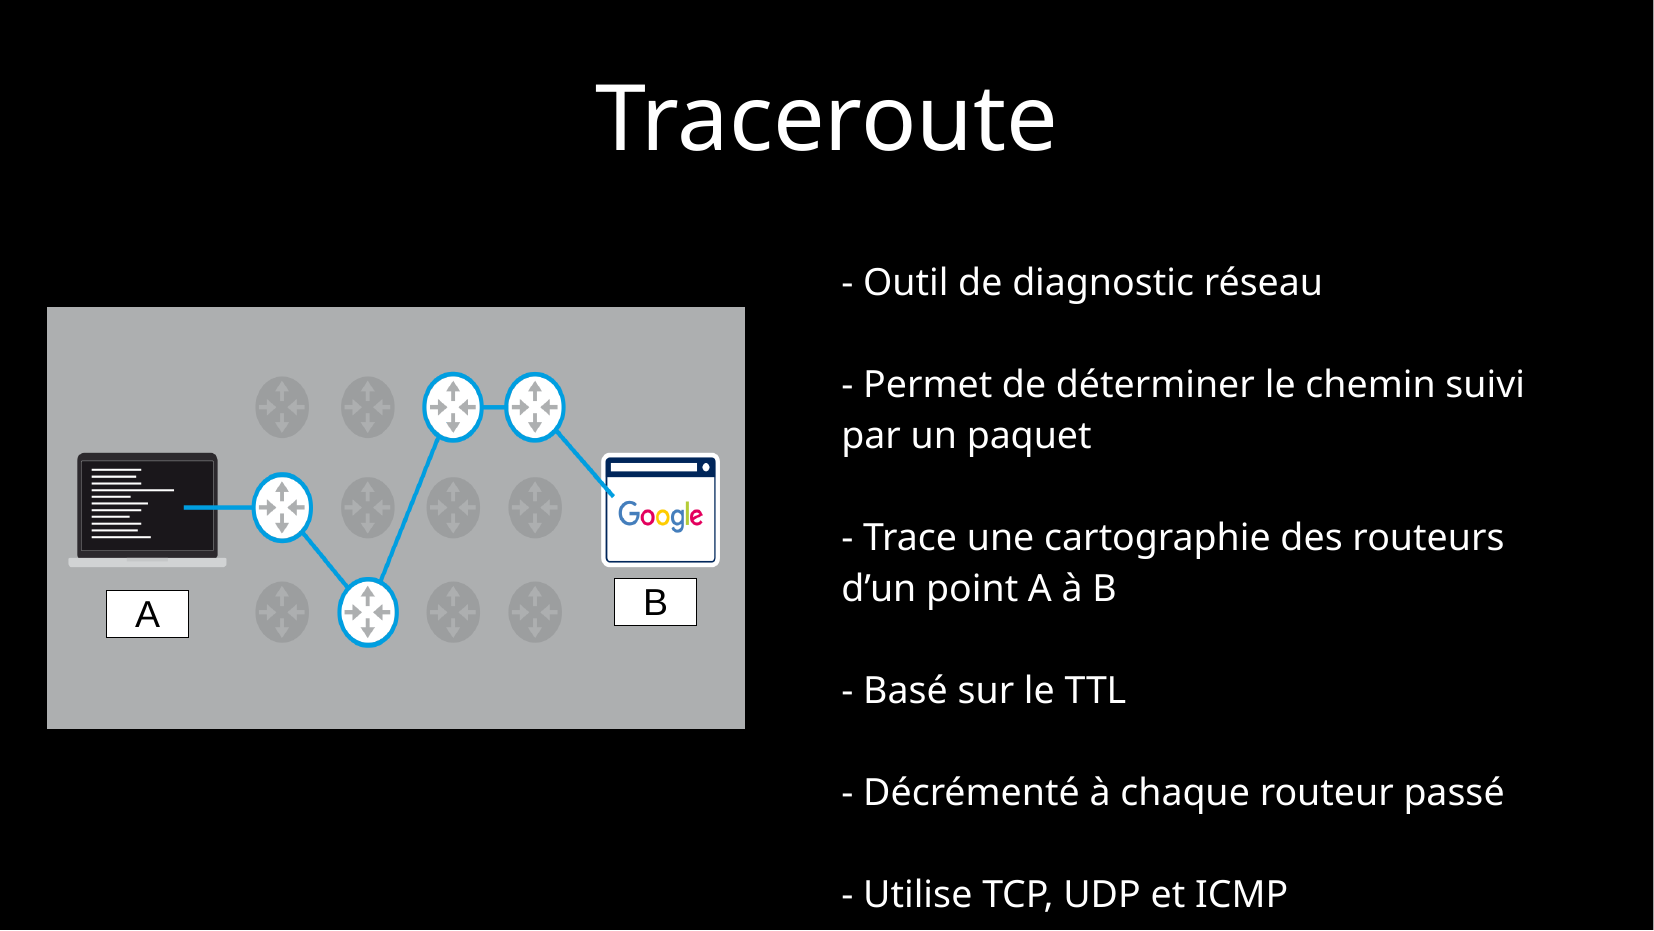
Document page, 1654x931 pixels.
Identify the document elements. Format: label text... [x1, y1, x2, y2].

picture [47, 307, 745, 729]
text_box - Outil de diagnostic réseau - Permet de déterminer le chemin suivi par un paquet - Trace une cartographie des routeurs d’un point A à B - Basé sur le TTL - Décrémenté à chaque routeur passé - Utilise TCP, UDP et ICMP [826, 248, 1571, 829]
text_box A [106, 590, 189, 638]
title Traceroute [82, 37, 1571, 193]
text_box B [614, 578, 697, 626]
